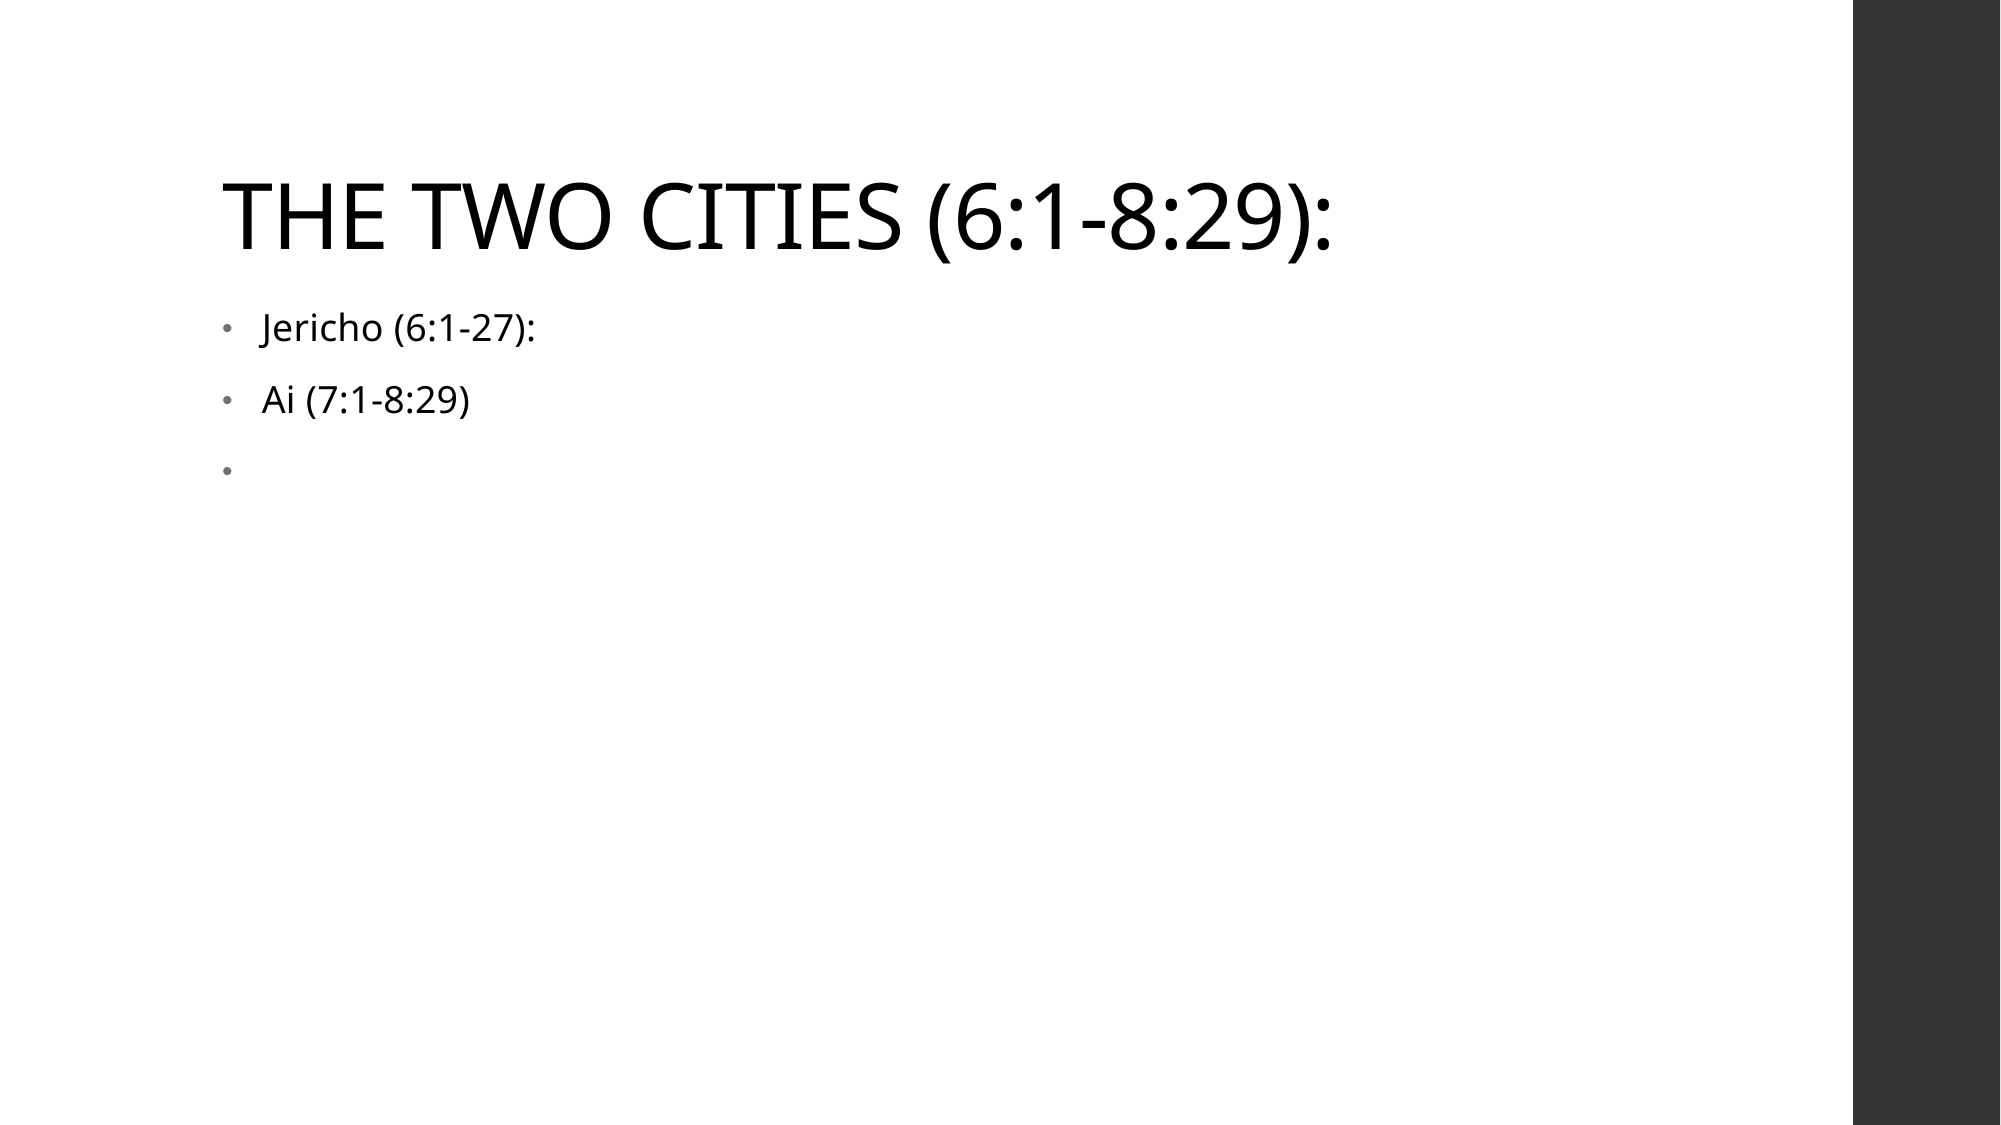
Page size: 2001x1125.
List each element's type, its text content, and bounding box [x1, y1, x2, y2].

title THE TWO CITIES (6:1-8:29): [206, 60, 1797, 278]
list Jericho (6:1-27): Ai (7:1-8:29) [206, 299, 1617, 1014]
